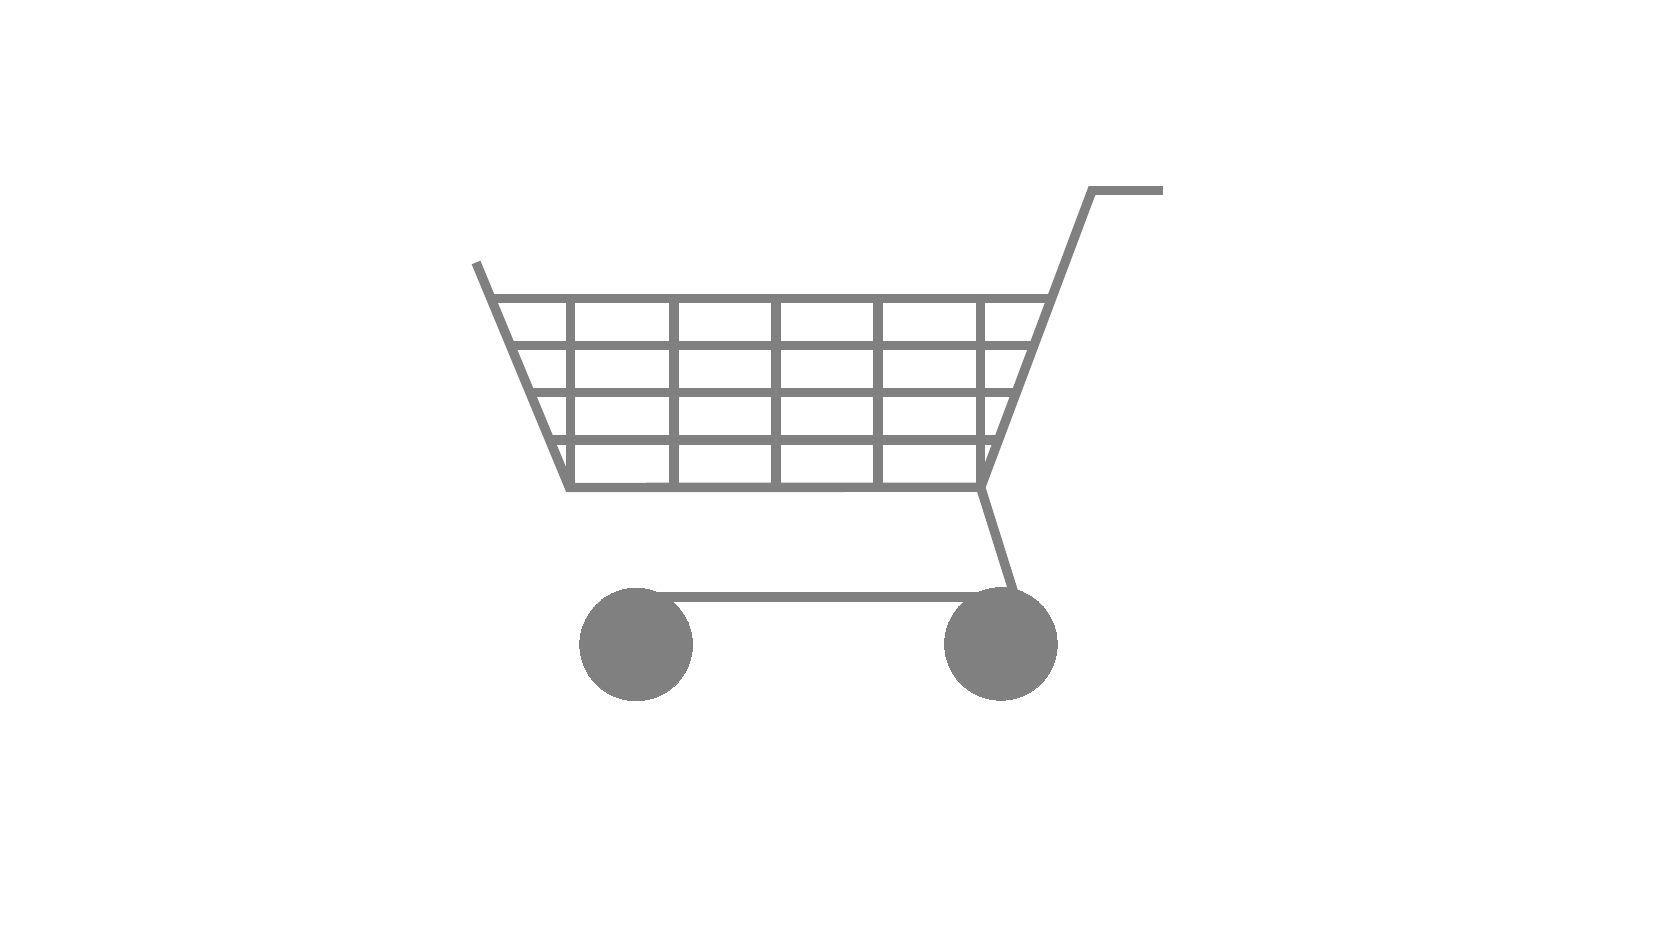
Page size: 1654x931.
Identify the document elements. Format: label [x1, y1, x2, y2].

text_box [944, 587, 1058, 701]
text_box [579, 588, 693, 701]
